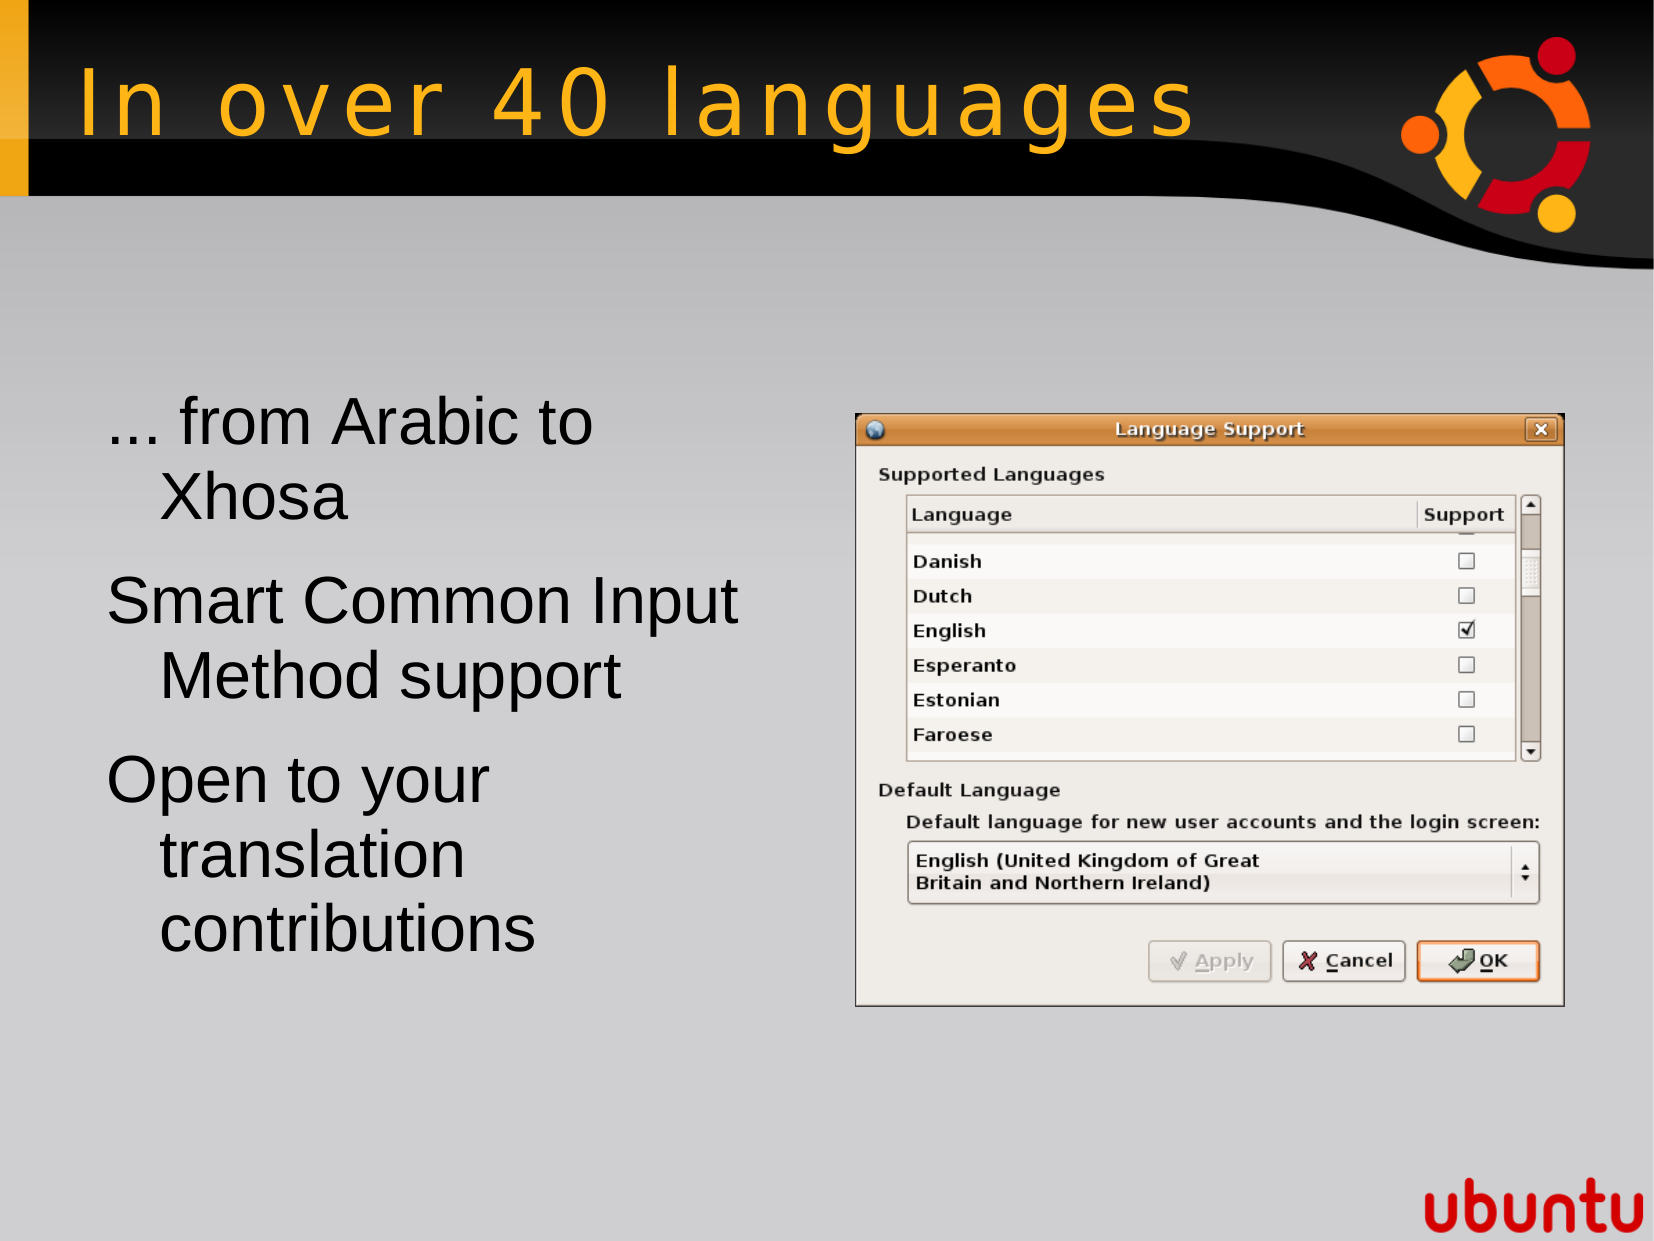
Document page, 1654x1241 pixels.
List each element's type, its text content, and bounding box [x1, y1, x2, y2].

list ... from Arabic to Xhosa Smart Common Input Method support Open to your translation contributions [88, 383, 798, 1025]
picture [0, 0, 1654, 1241]
title In over 40 languages [76, 0, 1300, 207]
